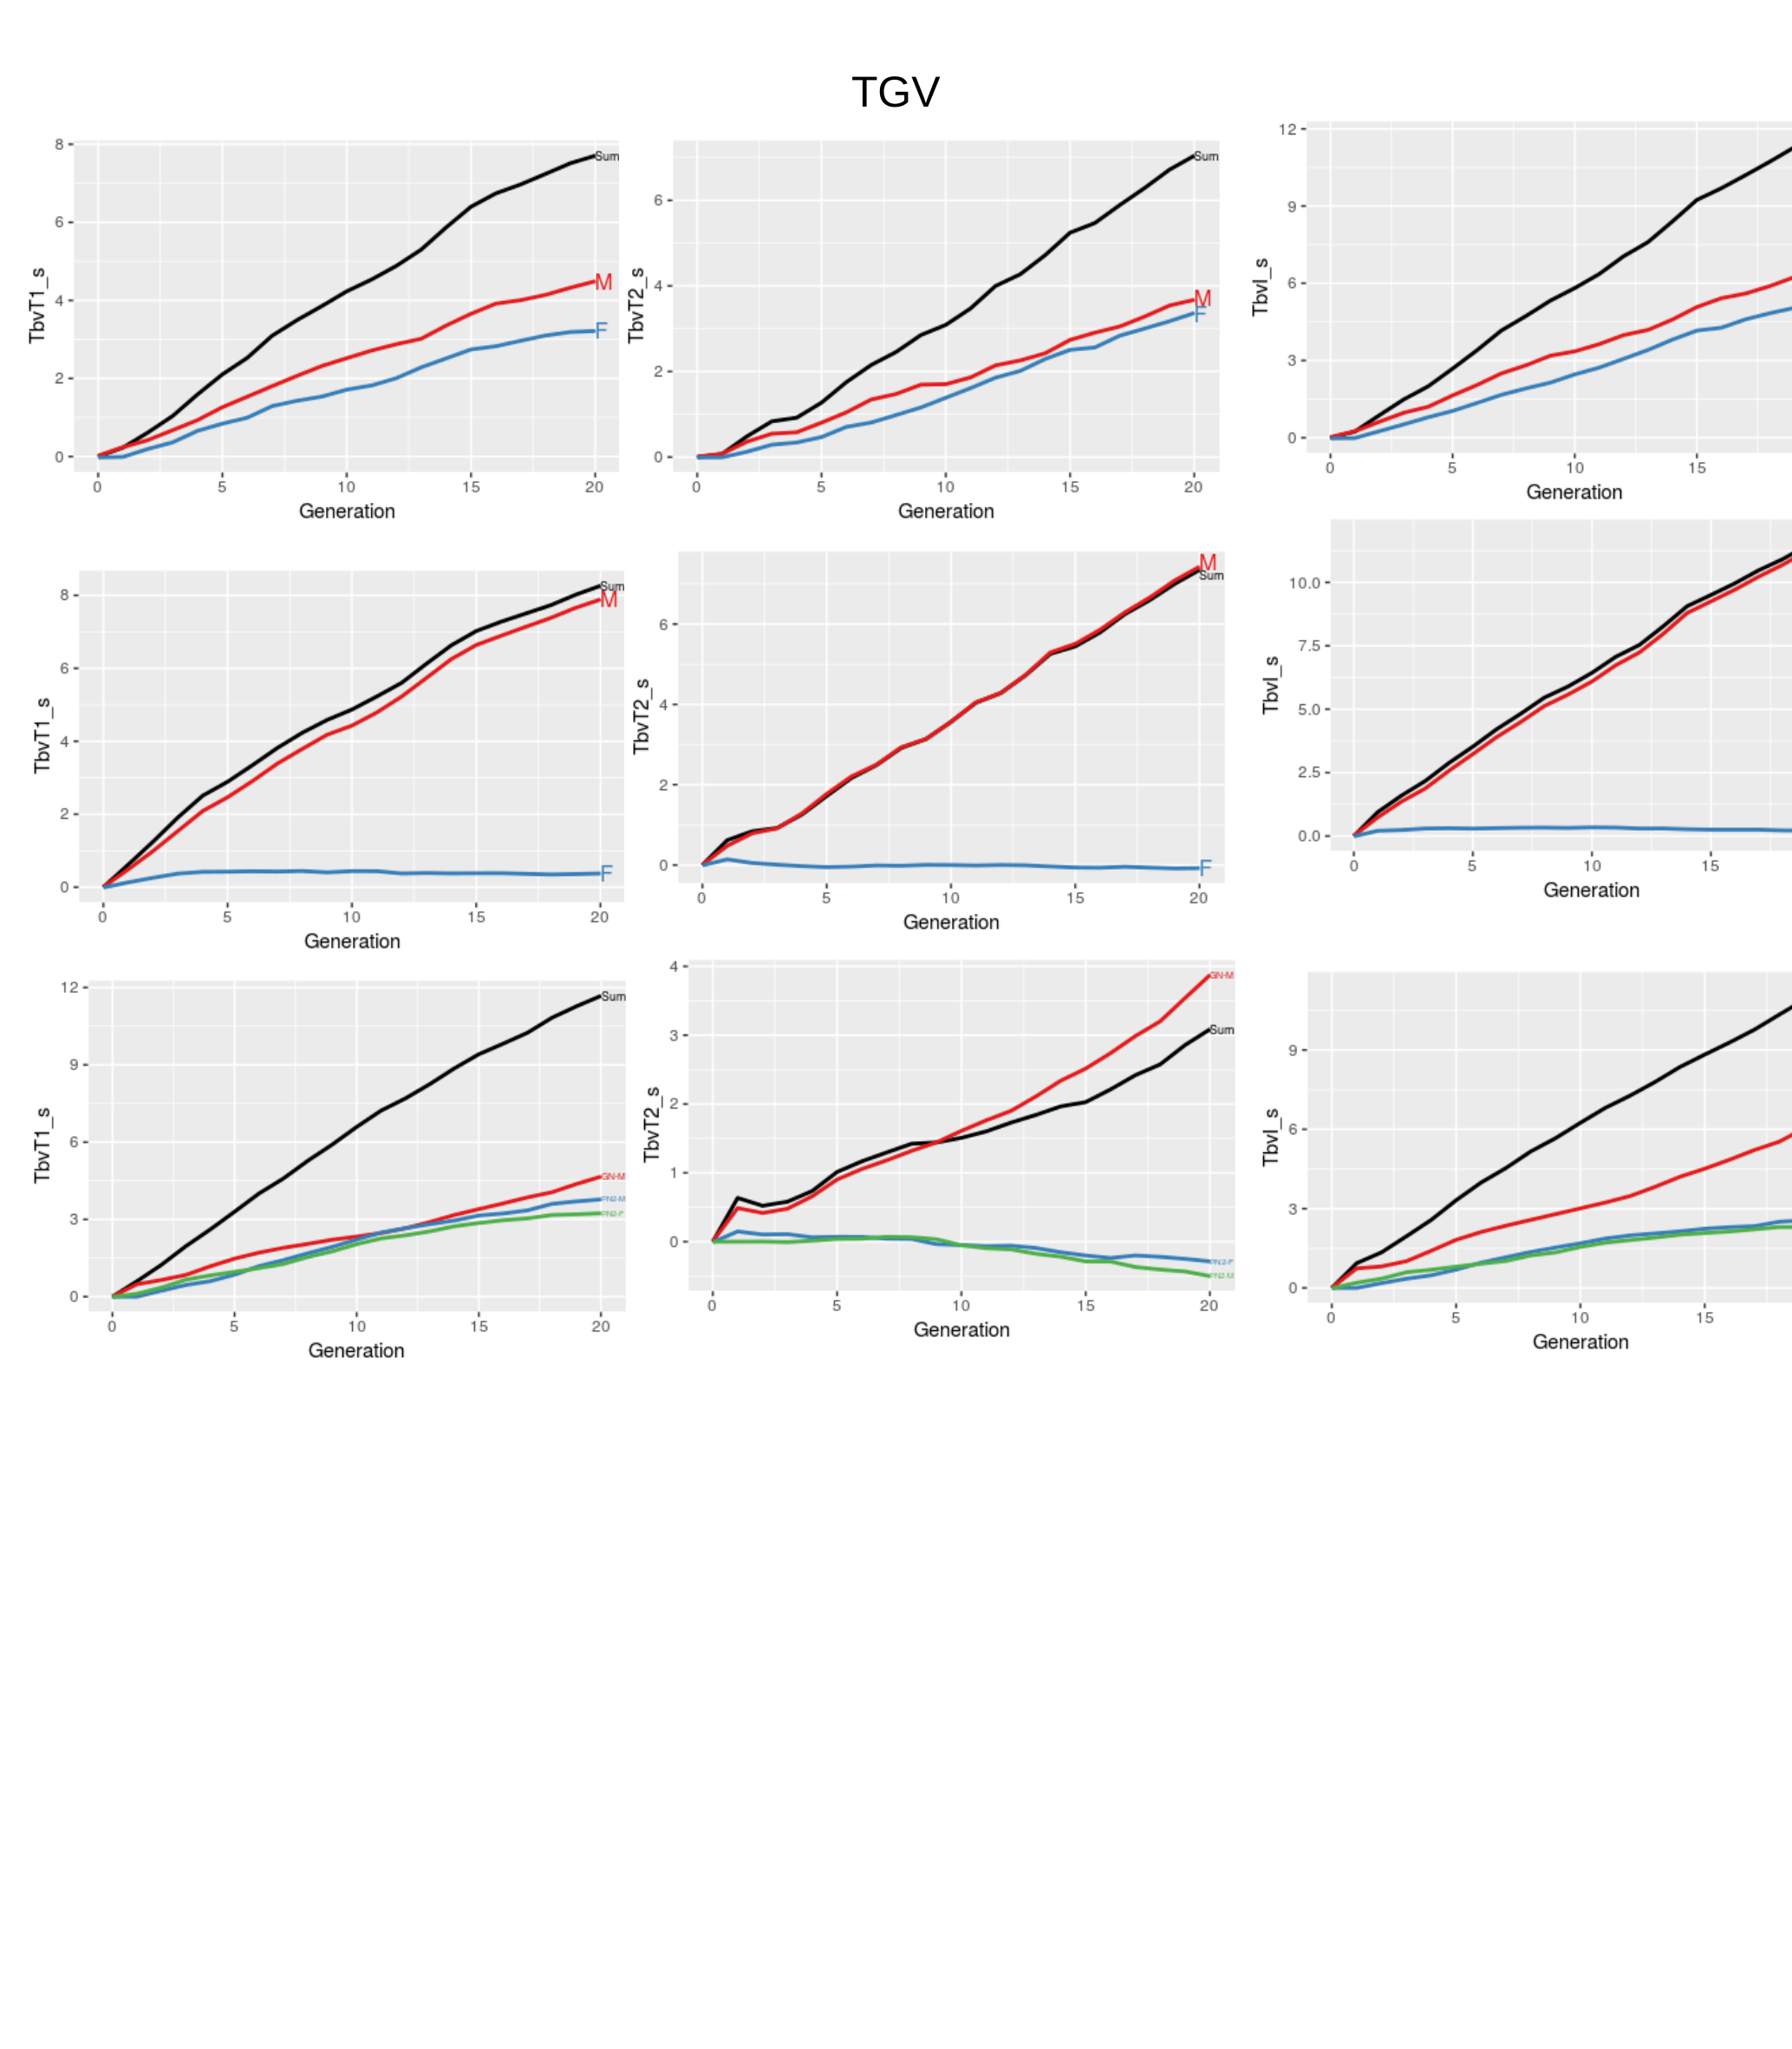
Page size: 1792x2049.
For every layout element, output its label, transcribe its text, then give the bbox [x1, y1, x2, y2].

picture [1243, 112, 1792, 912]
picture [1254, 963, 1792, 1364]
title TGV [89, 68, 1703, 117]
picture [20, 131, 1229, 533]
picture [25, 542, 1245, 1373]
